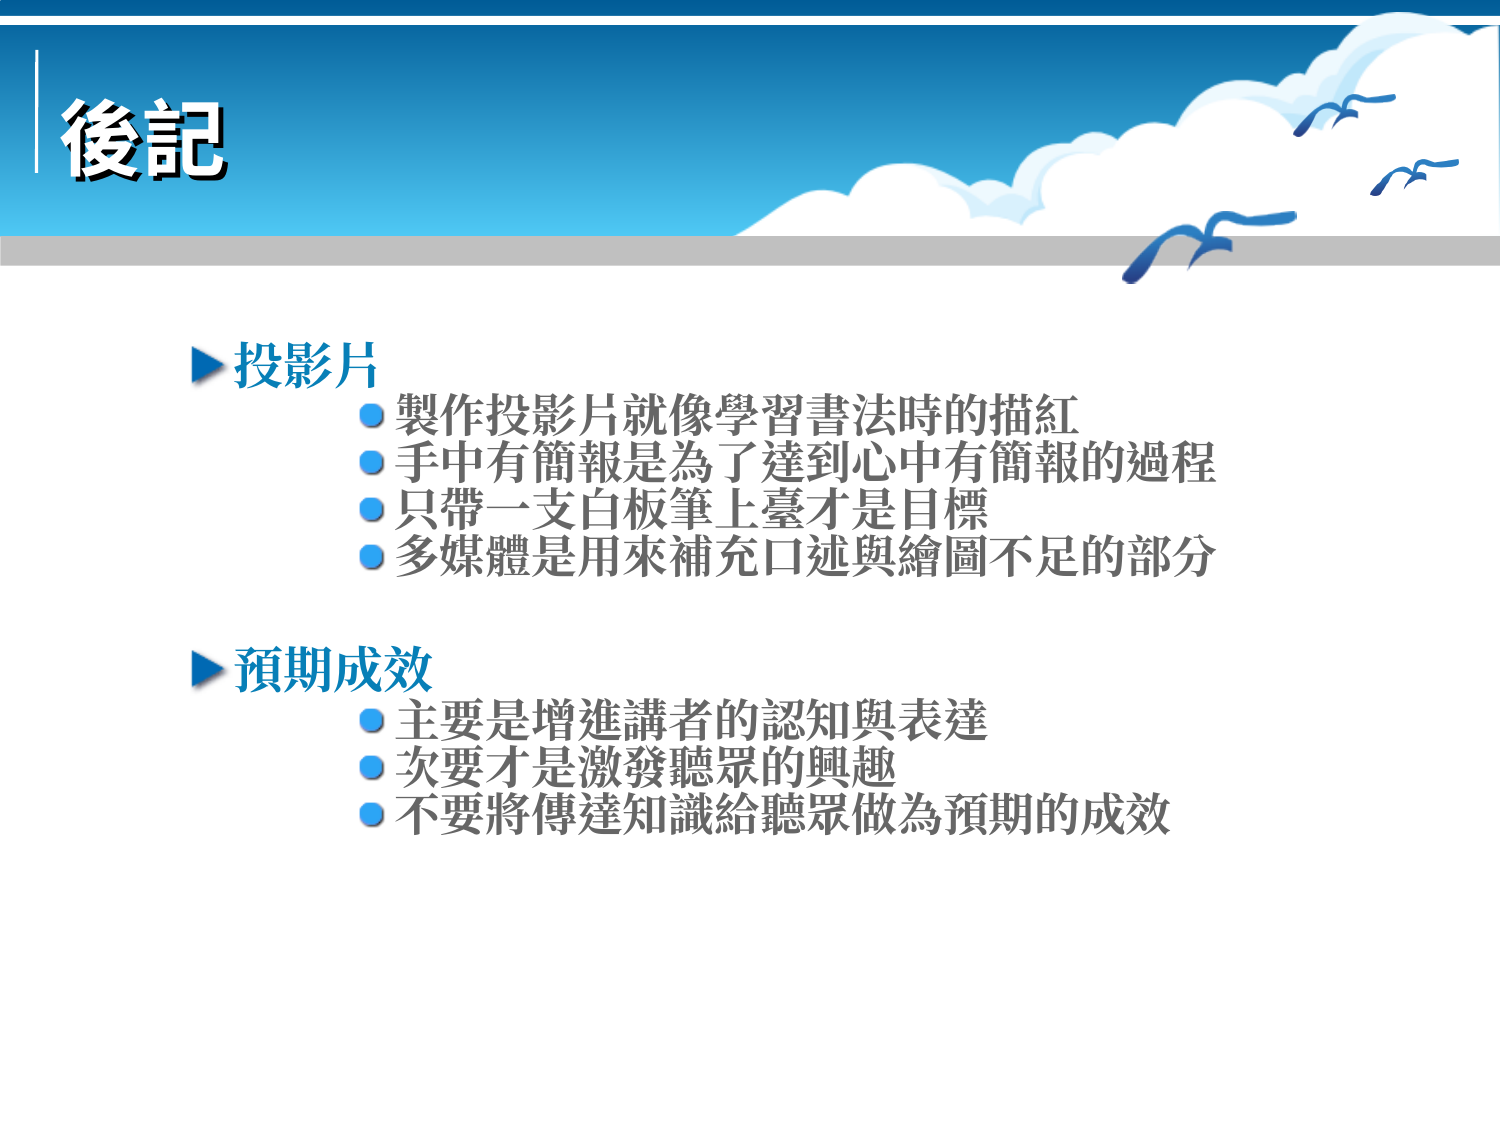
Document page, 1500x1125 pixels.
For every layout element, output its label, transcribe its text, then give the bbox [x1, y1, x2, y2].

title 後記 [59, 86, 1465, 186]
picture [730, 12, 1500, 284]
list 投影片 製作投影片就像學習書法時的描紅 手中有簡報是為了達到心中有簡報的過程 只帶一支白板筆上臺才是目標 多媒體是用來補充口述與繪圖不足的部分 預期成效 主要是增進講者的認知與表達 次要才是激發聽眾的興趣 不要將傳達知識給聽眾做為預期的成效 [189, 311, 1356, 981]
